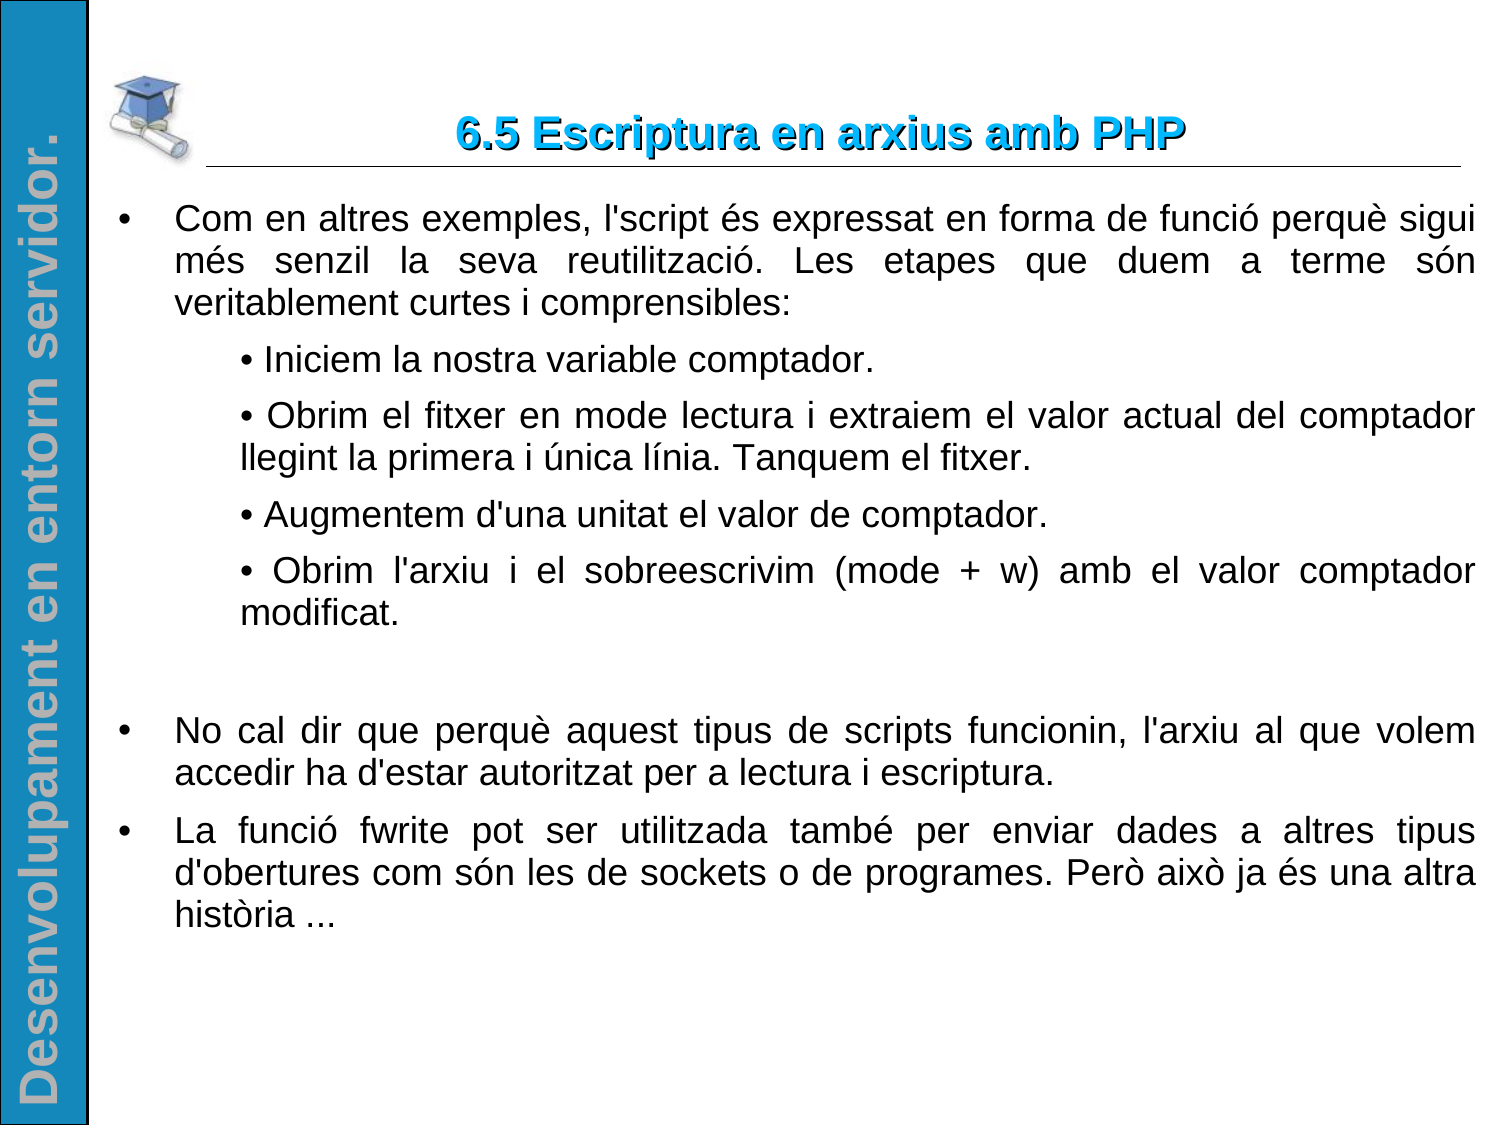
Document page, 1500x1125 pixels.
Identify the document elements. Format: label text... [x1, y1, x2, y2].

list Com en altres exemples, l'script és expressat en forma de funció perquè sigui més senzil la seva reutilització. Les etapes que duem a terme són veritablement curtes i comprensibles: • Iniciem la nostra variable comptador. • Obrim el fitxer en mode lectura i extraiem el valor actual del comptador llegint la primera i única línia. Tanquem el fitxer. • Augmentem d'una unitat el valor de comptador. • Obrim l'arxiu i el sobreescrivim (mode + w) amb el valor comptador modificat. No cal dir que perquè aquest tipus de scripts funcionin, l'arxiu al que volem accedir ha d'estar autoritzat per a lectura i escriptura. La funció fwrite pot ser utilitzada també per enviar dades a altres tipus d'obertures com són les de sockets o de programes. Però això ja és una altra història ... [118, 197, 1477, 936]
title 6.5 Escriptura en arxius amb PHP [206, 95, 1447, 170]
picture [93, 61, 206, 174]
